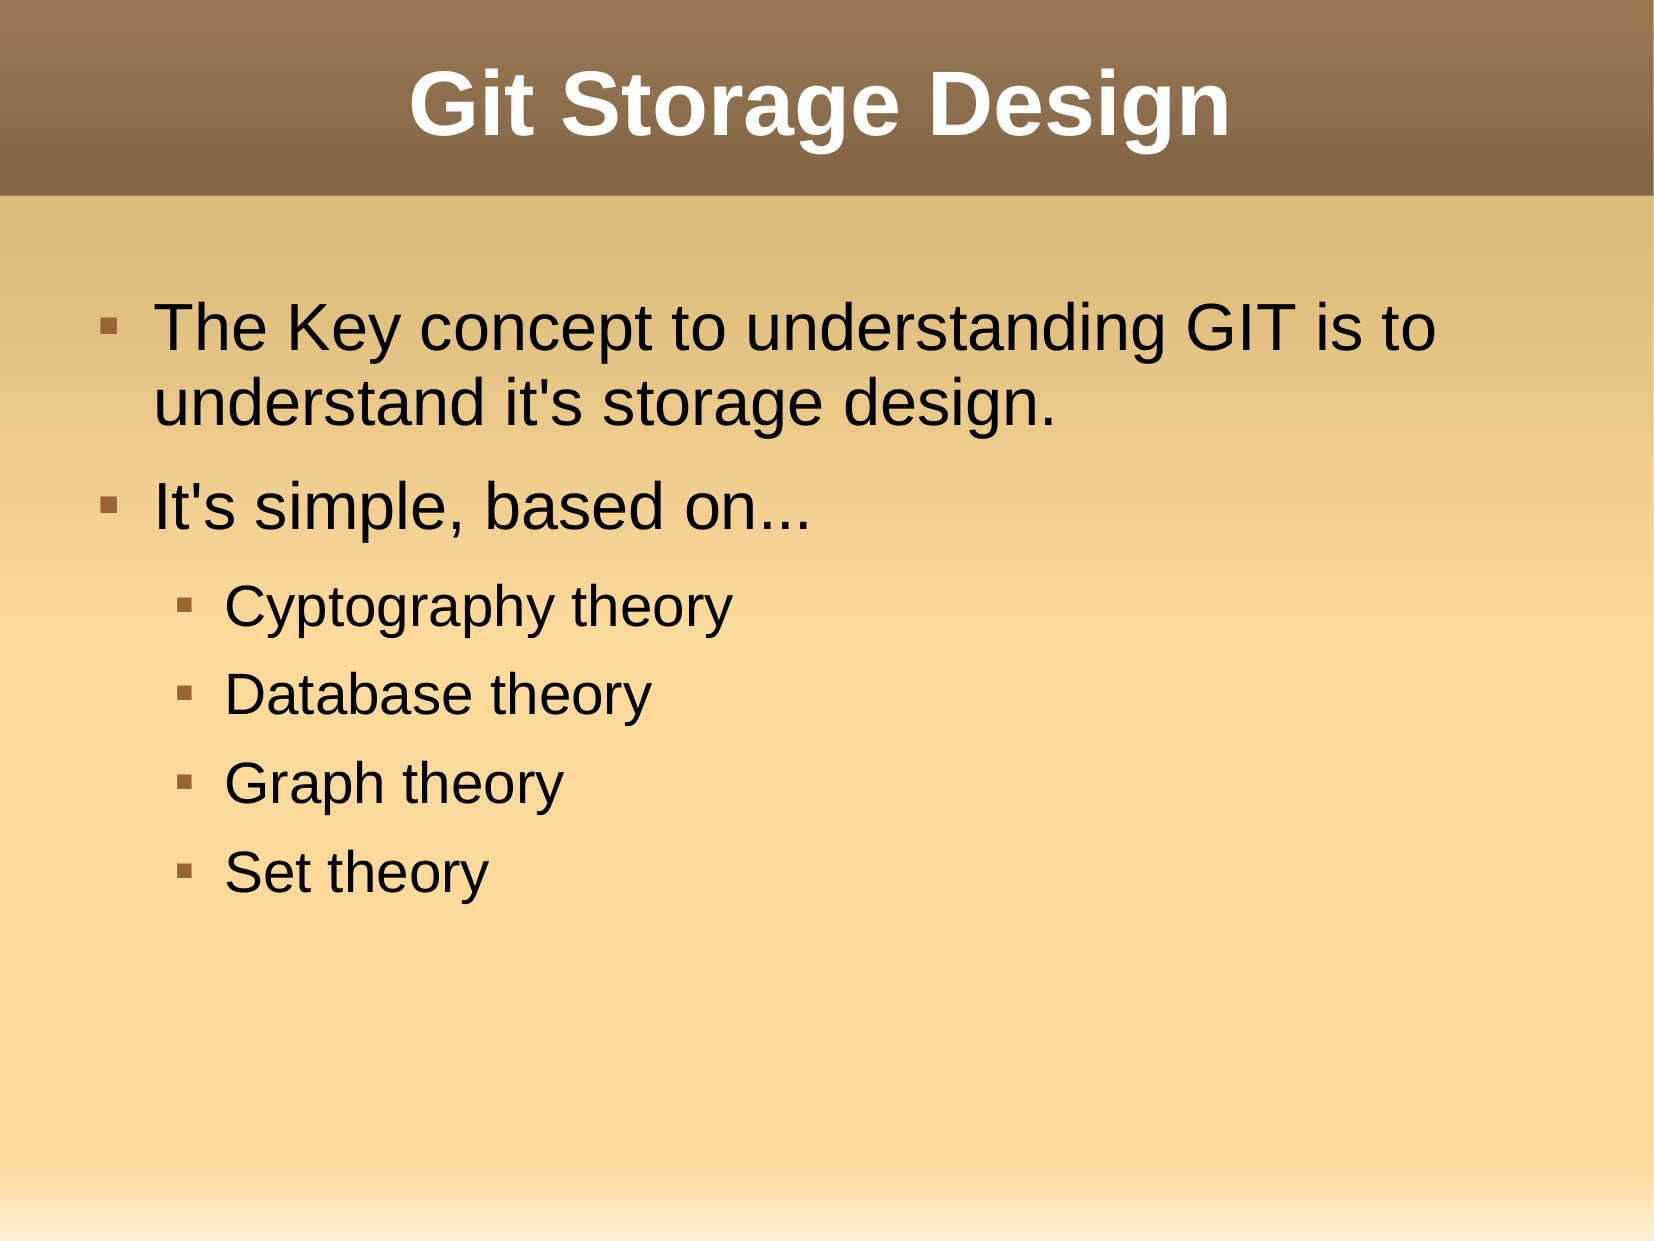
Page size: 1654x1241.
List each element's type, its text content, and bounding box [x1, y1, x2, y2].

list The Key concept to understanding GIT is to understand it's storage design. It's simple, based on... Cyptography theory Database theory Graph theory Set theory [82, 290, 1571, 1094]
picture [0, 0, 1654, 1241]
title Git Storage Design [76, 7, 1565, 200]
